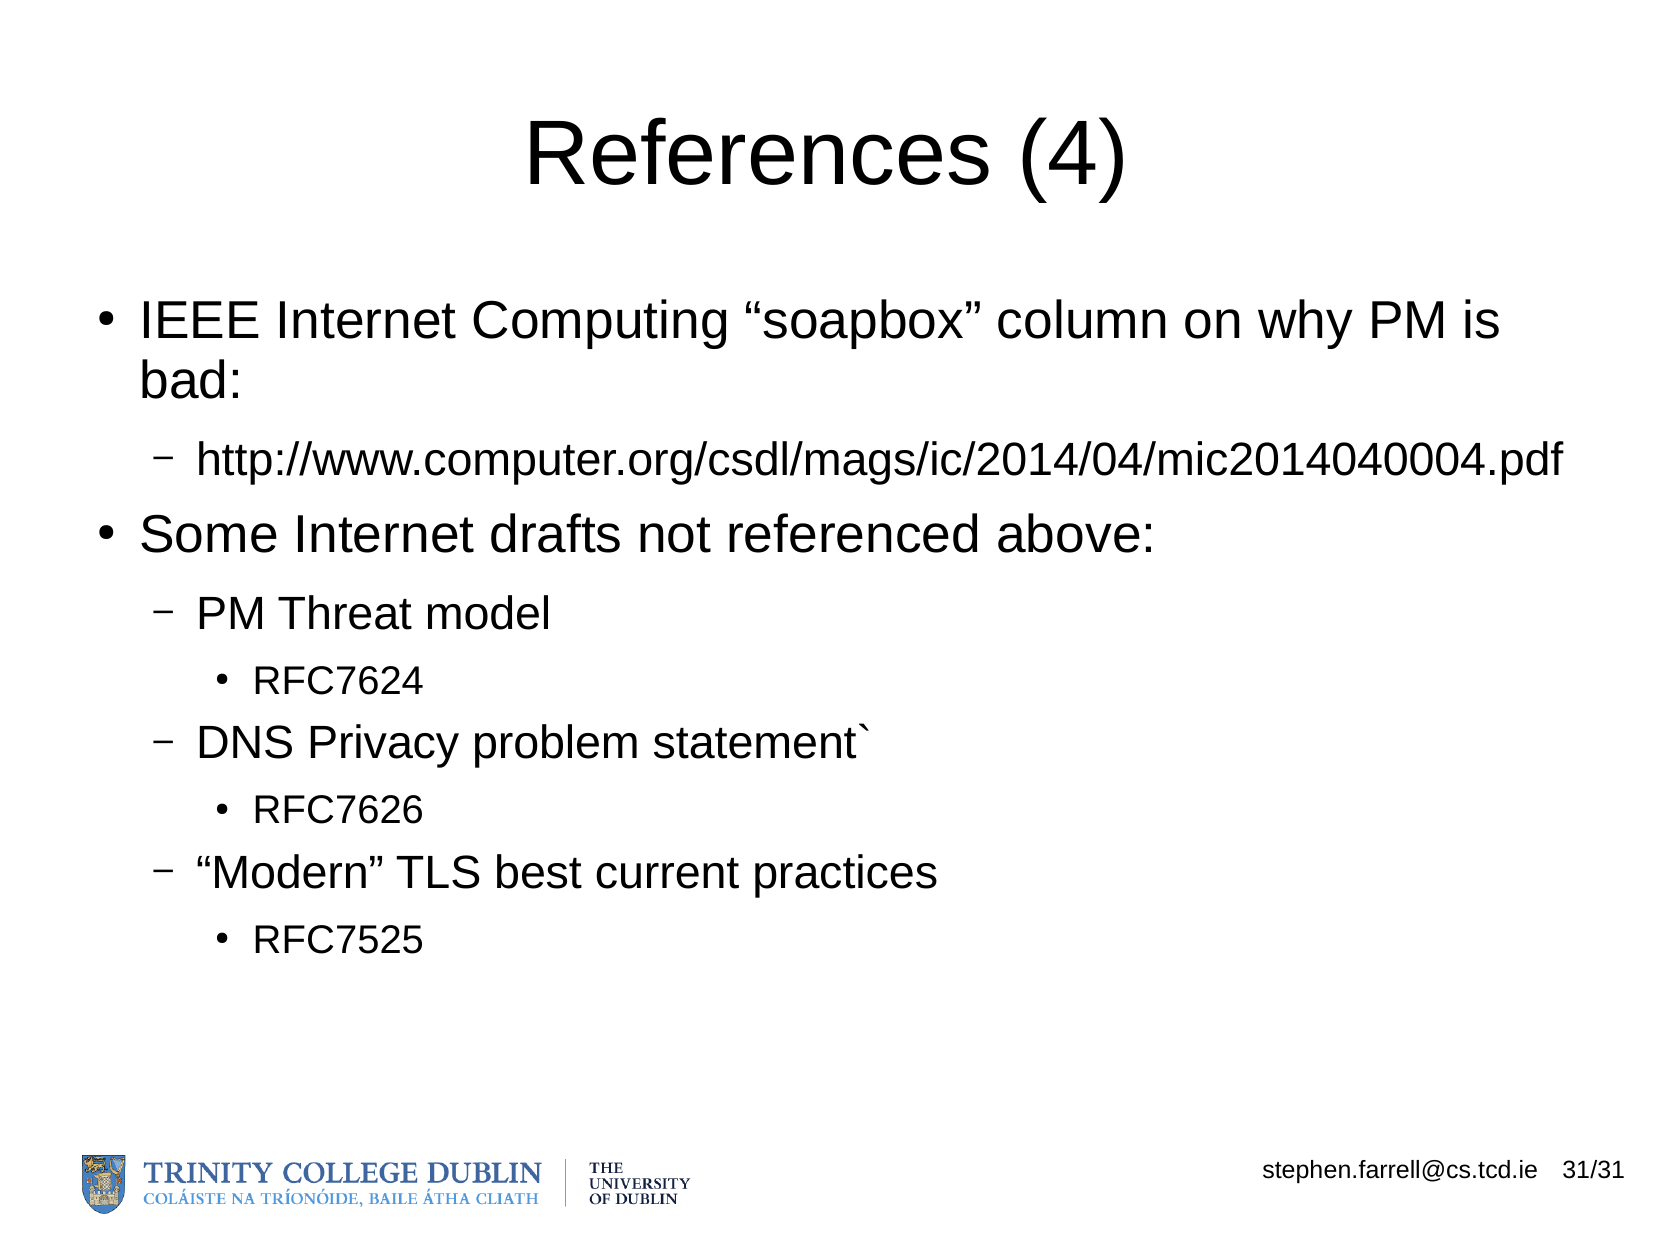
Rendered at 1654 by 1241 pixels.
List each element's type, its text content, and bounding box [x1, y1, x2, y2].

list IEEE Internet Computing “soapbox” column on why PM is bad: http://www.computer.org/csdl/mags/ic/2014/04/mic2014040004.pdf Some Internet drafts not referenced above: PM Threat model RFC7624 DNS Privacy problem statement` RFC7626 “Modern” TLS best current practices RFC7525 [82, 290, 1571, 1010]
picture [82, 1155, 694, 1214]
title References (4) [82, 49, 1571, 257]
